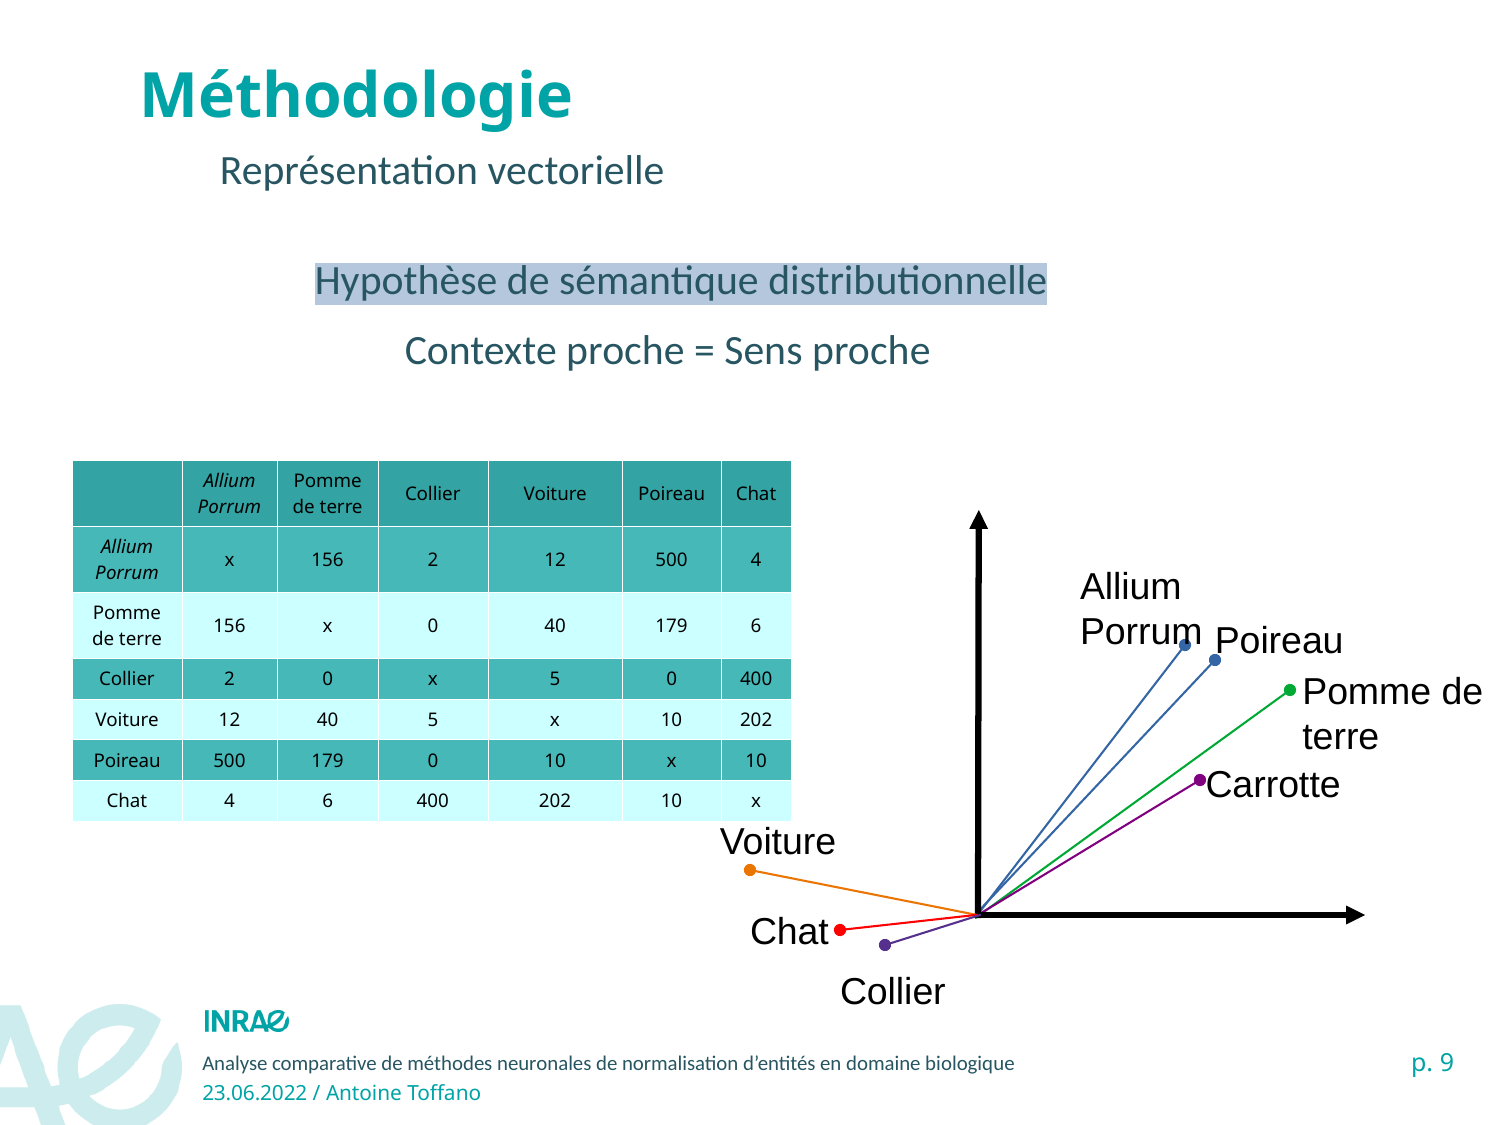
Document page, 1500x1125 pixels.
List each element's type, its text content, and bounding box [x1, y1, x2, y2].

table_cell 5 [379, 700, 488, 739]
text_box Hypothèse de sémantique distributionnelle [300, 245, 1431, 309]
table_cell 4 [722, 527, 791, 592]
table_header Allium Porrum [183, 461, 277, 526]
table_cell 179 [278, 740, 378, 780]
table_cell 40 [278, 700, 378, 739]
text_box Pomme de terre [1287, 659, 1500, 801]
table_cell 400 [379, 781, 488, 821]
table_cell 2 [379, 527, 488, 592]
table_cell 0 [623, 659, 721, 699]
text_box Chat [735, 899, 945, 957]
table_cell 10 [623, 700, 721, 739]
table_cell 2 [183, 659, 277, 699]
table_cell 10 [489, 740, 622, 780]
text_box Voiture [705, 809, 1080, 867]
table_cell Poireau [73, 740, 182, 780]
table_cell Voiture [73, 700, 182, 739]
table_header Voiture [489, 461, 622, 526]
table_cell 6 [278, 781, 378, 821]
table_cell 0 [278, 659, 378, 699]
text_box Collier [825, 959, 1035, 1017]
table_cell 5 [489, 659, 622, 699]
table_cell 12 [489, 527, 622, 592]
table_header Poireau [623, 461, 721, 526]
picture [0, 996, 328, 1125]
table_header Pomme de terre [278, 461, 378, 526]
table_cell 202 [489, 781, 622, 821]
table_cell 400 [722, 659, 791, 699]
table_cell 12 [183, 700, 277, 739]
text_box Poireau [1199, 609, 1395, 708]
table_cell x [623, 740, 721, 780]
text_box Représentation vectorielle [205, 140, 1396, 253]
table_cell x [278, 593, 378, 658]
text_box Allium Porrum [1065, 554, 1230, 654]
table_cell 156 [183, 593, 277, 658]
table_header Collier [379, 461, 488, 526]
table_header [73, 461, 182, 526]
text_box Carrotte [1190, 753, 1356, 810]
table_cell x [489, 700, 622, 739]
table_cell 500 [623, 527, 721, 592]
table_cell 156 [278, 527, 378, 592]
text_box Méthodologie [139, 24, 1396, 170]
table_cell x [722, 781, 791, 809]
table_cell 500 [183, 740, 277, 780]
table_cell 10 [722, 740, 791, 780]
table_cell Pomme de terre [73, 593, 182, 658]
table_header Chat [722, 461, 791, 526]
table_cell 0 [379, 593, 488, 658]
table_cell 202 [722, 700, 791, 739]
table_cell 4 [183, 781, 277, 821]
table_cell Collier [73, 659, 182, 699]
table_cell Chat [73, 781, 182, 821]
table_cell 0 [379, 740, 488, 780]
table_cell 40 [489, 593, 622, 658]
text_box Contexte proche = Sens proche [390, 314, 1500, 379]
table_cell 179 [623, 593, 721, 658]
table_cell x [183, 527, 277, 592]
table_cell x [379, 659, 488, 699]
table_cell 10 [623, 781, 721, 821]
table_cell Allium Porrum [73, 527, 182, 592]
table_cell 6 [722, 593, 791, 658]
text_box Chat [907, 899, 945, 907]
